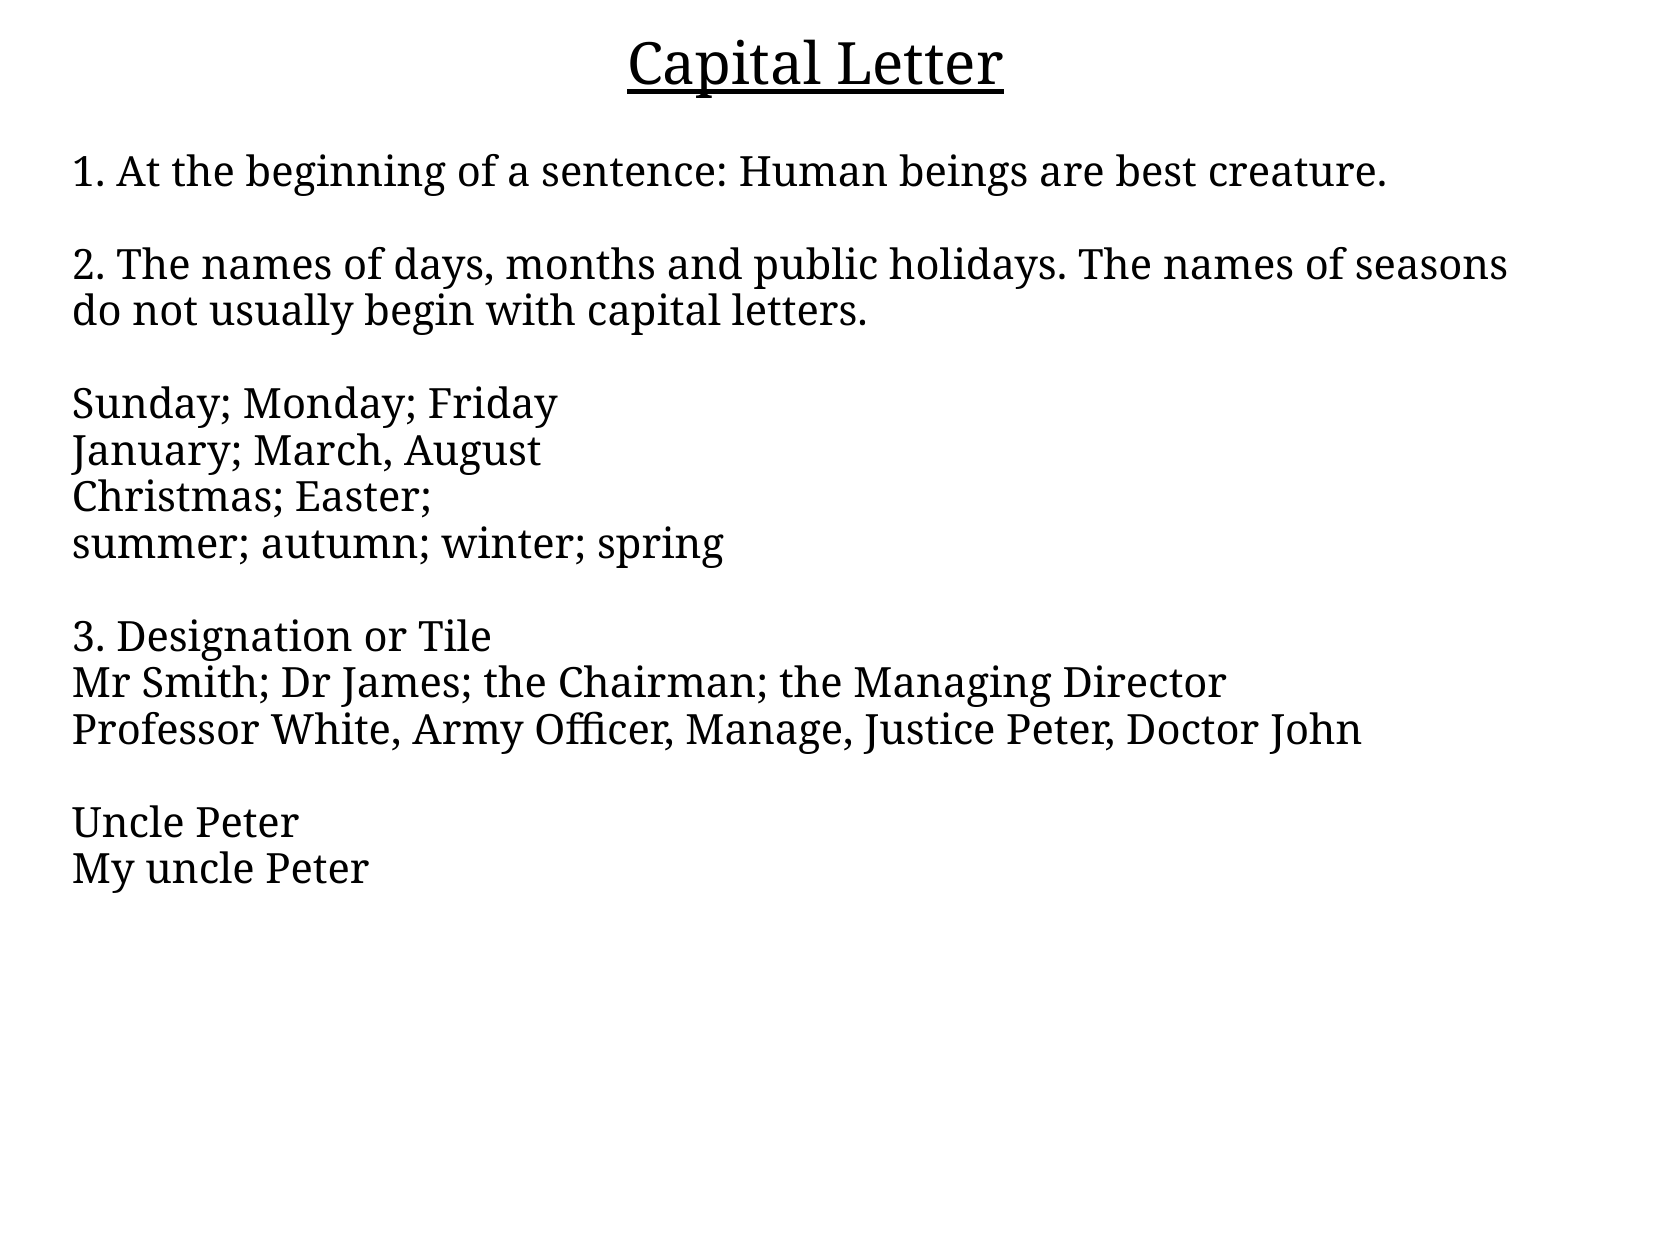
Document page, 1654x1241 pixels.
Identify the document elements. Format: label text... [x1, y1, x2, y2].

text_box Capital Letter 1. At the beginning of a sentence: Human beings are best creature. 2. The names of days, months and public holidays. The names of seasons do not usually begin with capital letters. Sunday; Monday; Friday January; March, August Christmas; Easter; summer; autumn; winter; spring 3. Designation or Tile Mr Smith; Dr James; the Chairman; the Managing Director Professor White, Army Officer, Manage, Justice Peter, Doctor John Uncle Peter My uncle Peter [71, 31, 1560, 1140]
